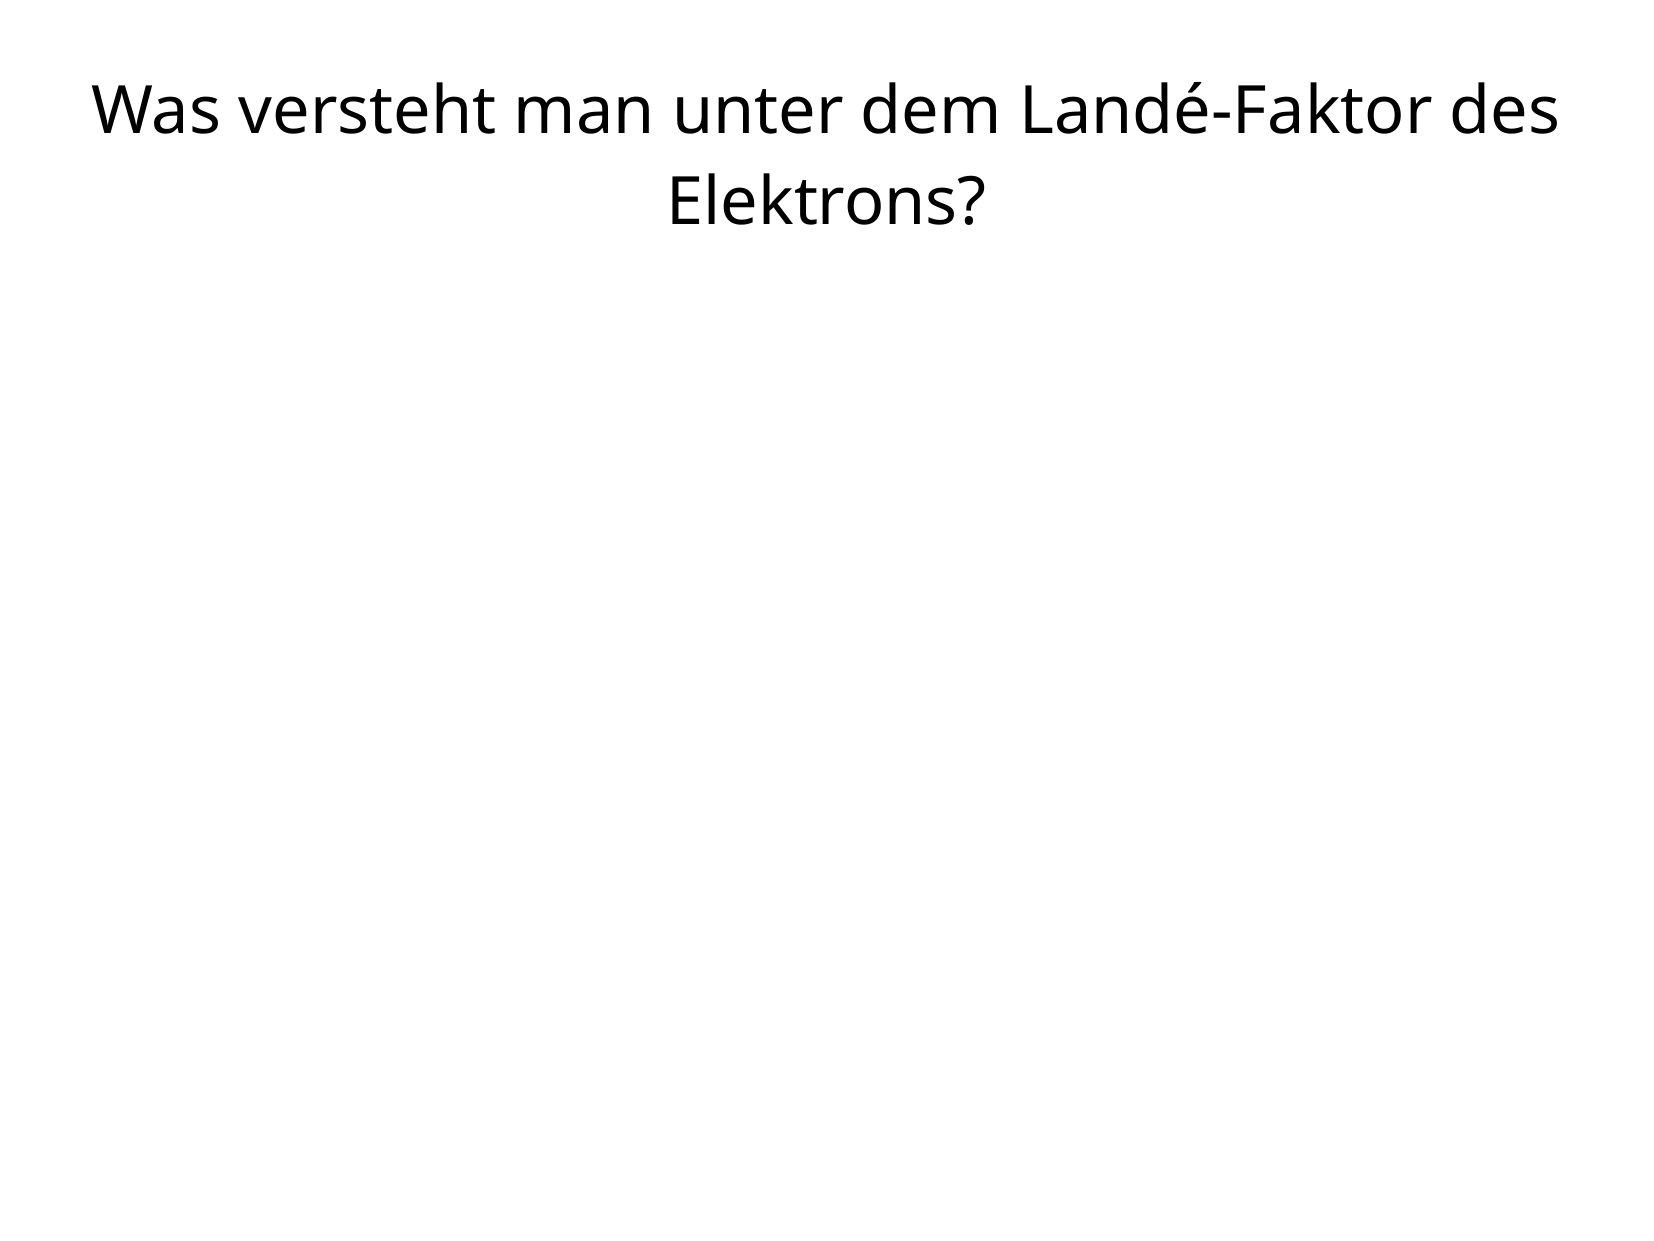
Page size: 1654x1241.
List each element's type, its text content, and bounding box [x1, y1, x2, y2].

title Was versteht man unter dem Landé-Faktor des Elektrons? [82, 49, 1571, 257]
